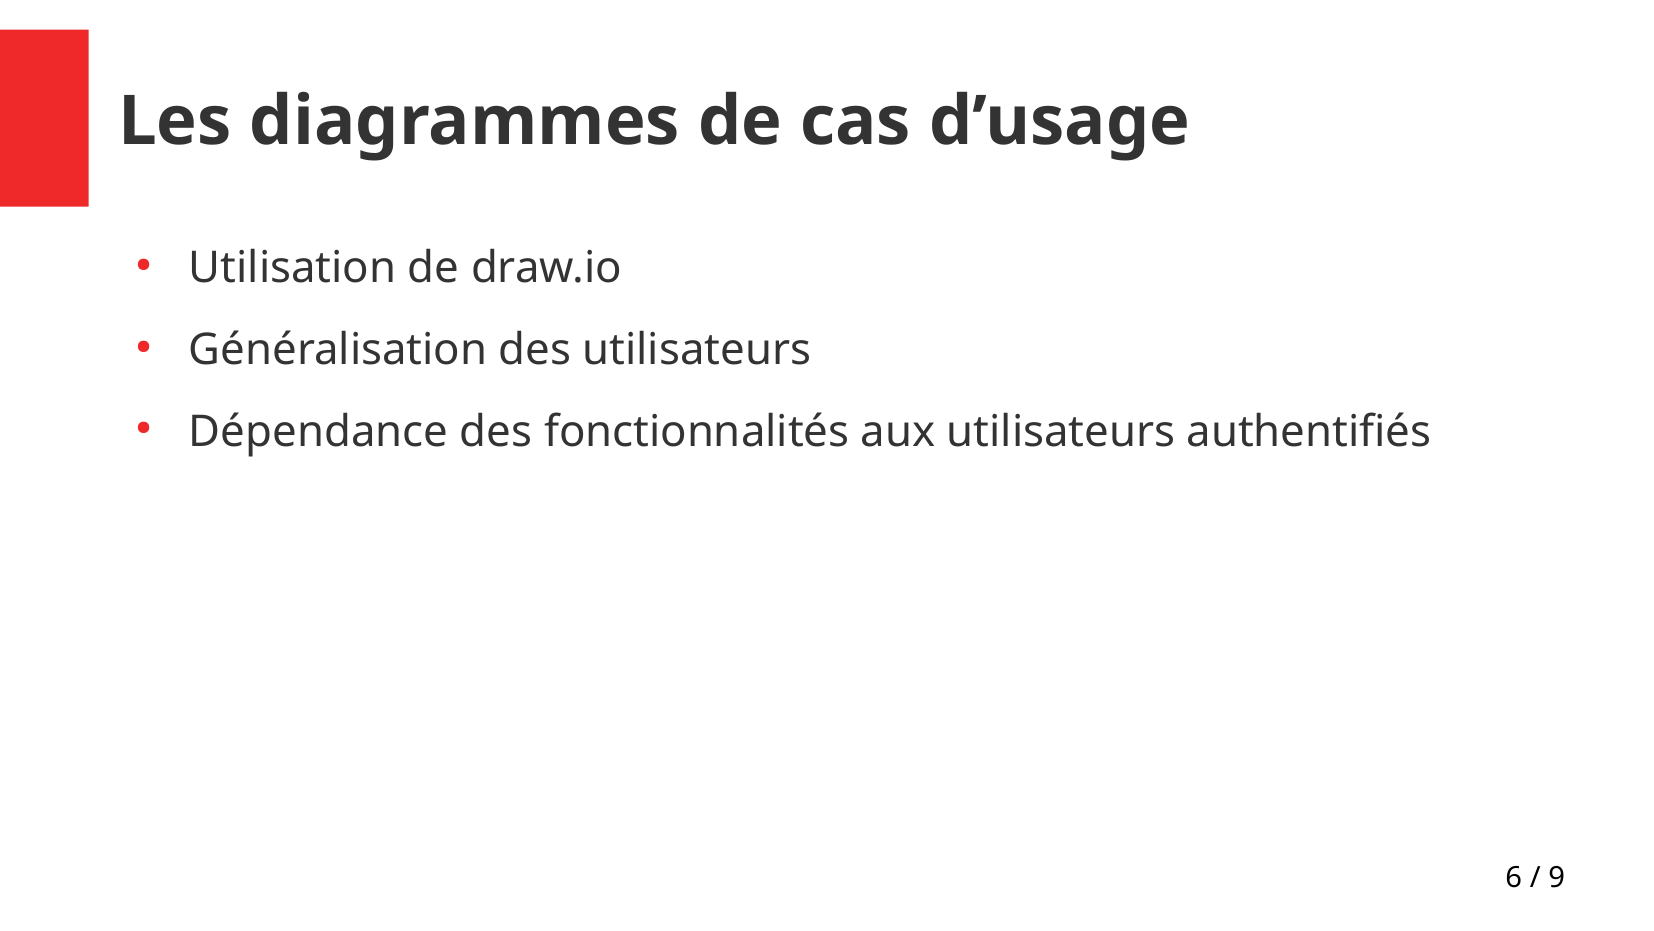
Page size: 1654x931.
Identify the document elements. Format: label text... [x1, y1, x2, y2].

title Les diagrammes de cas d’usage [118, 29, 1595, 207]
list Utilisation de draw.io Généralisation des utilisateurs Dépendance des fonctionnalités aux utilisateurs authentifiés [118, 236, 1595, 798]
